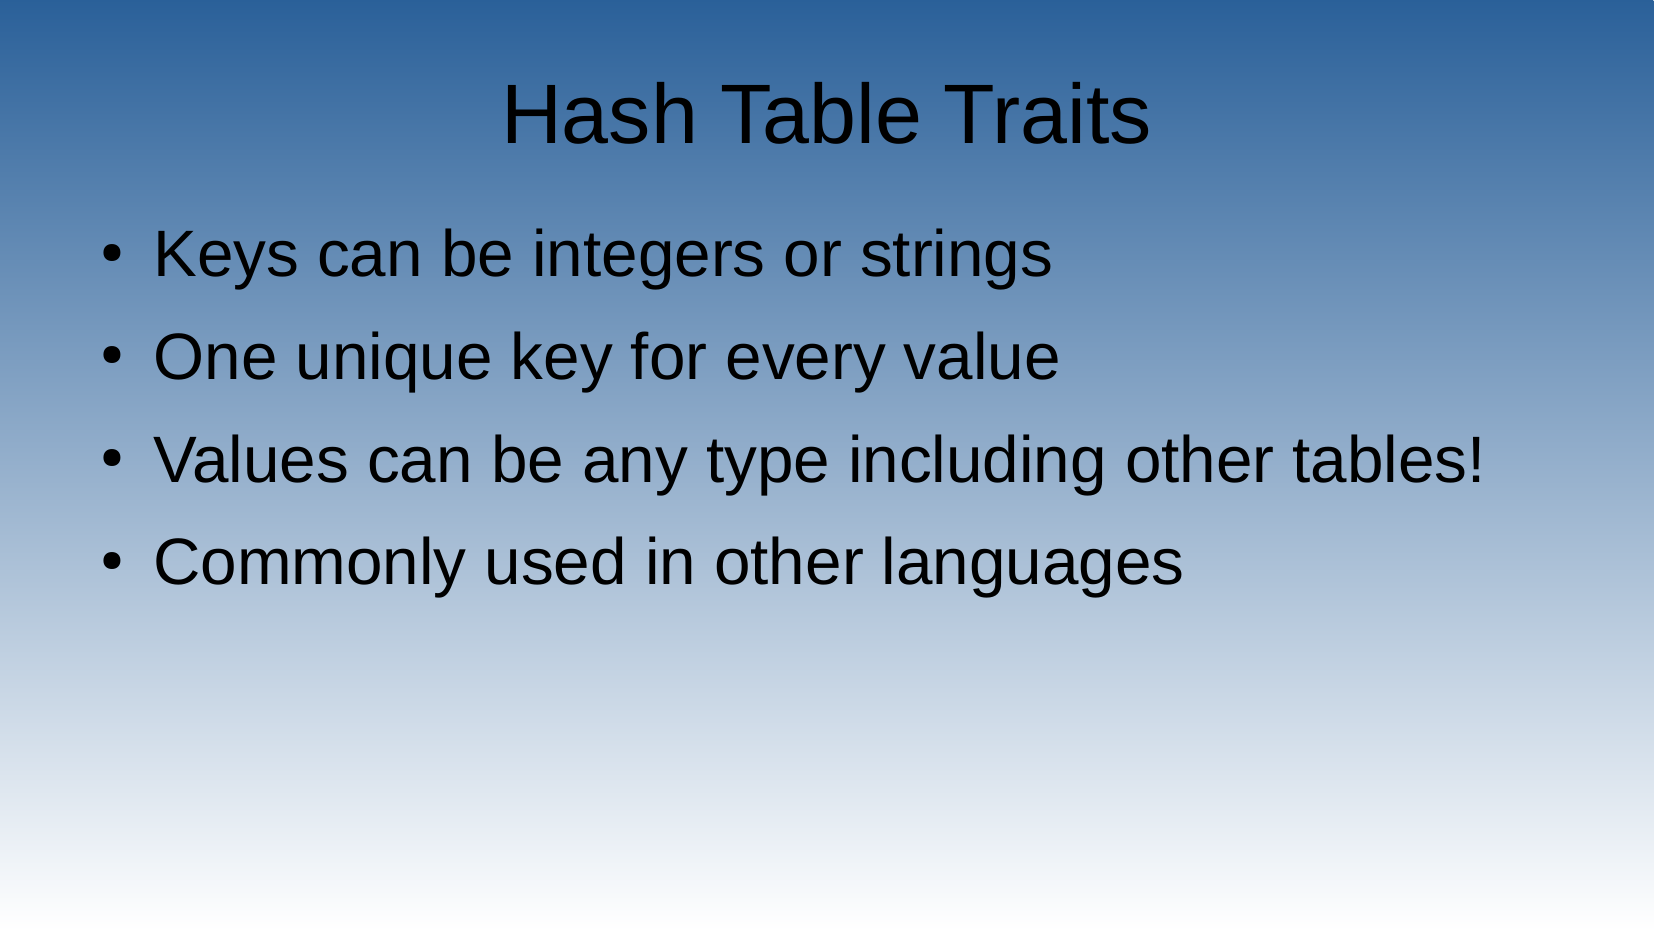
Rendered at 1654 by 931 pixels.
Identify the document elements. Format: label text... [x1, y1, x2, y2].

title Hash Table Traits [82, 37, 1571, 193]
list Keys can be integers or strings One unique key for every value Values can be any type including other tables! Commonly used in other languages [82, 217, 1571, 757]
